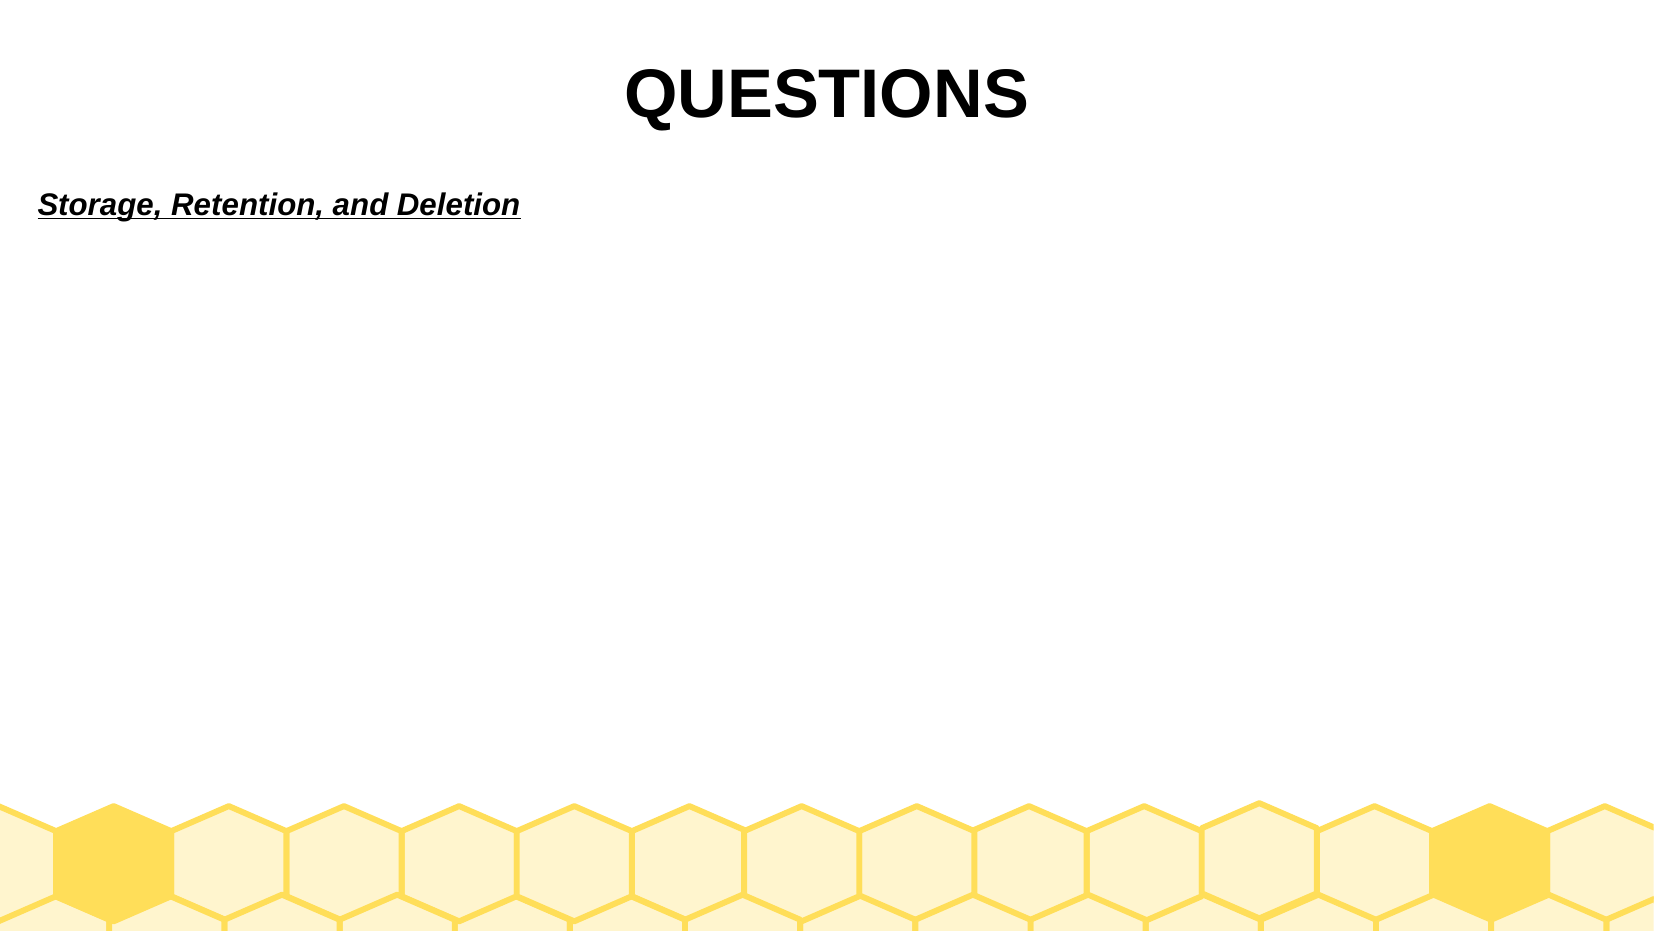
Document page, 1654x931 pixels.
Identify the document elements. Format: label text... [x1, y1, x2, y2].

list Storage, Retention, and Deletion [37, 187, 1613, 901]
title QUESTIONS [82, 37, 1571, 151]
